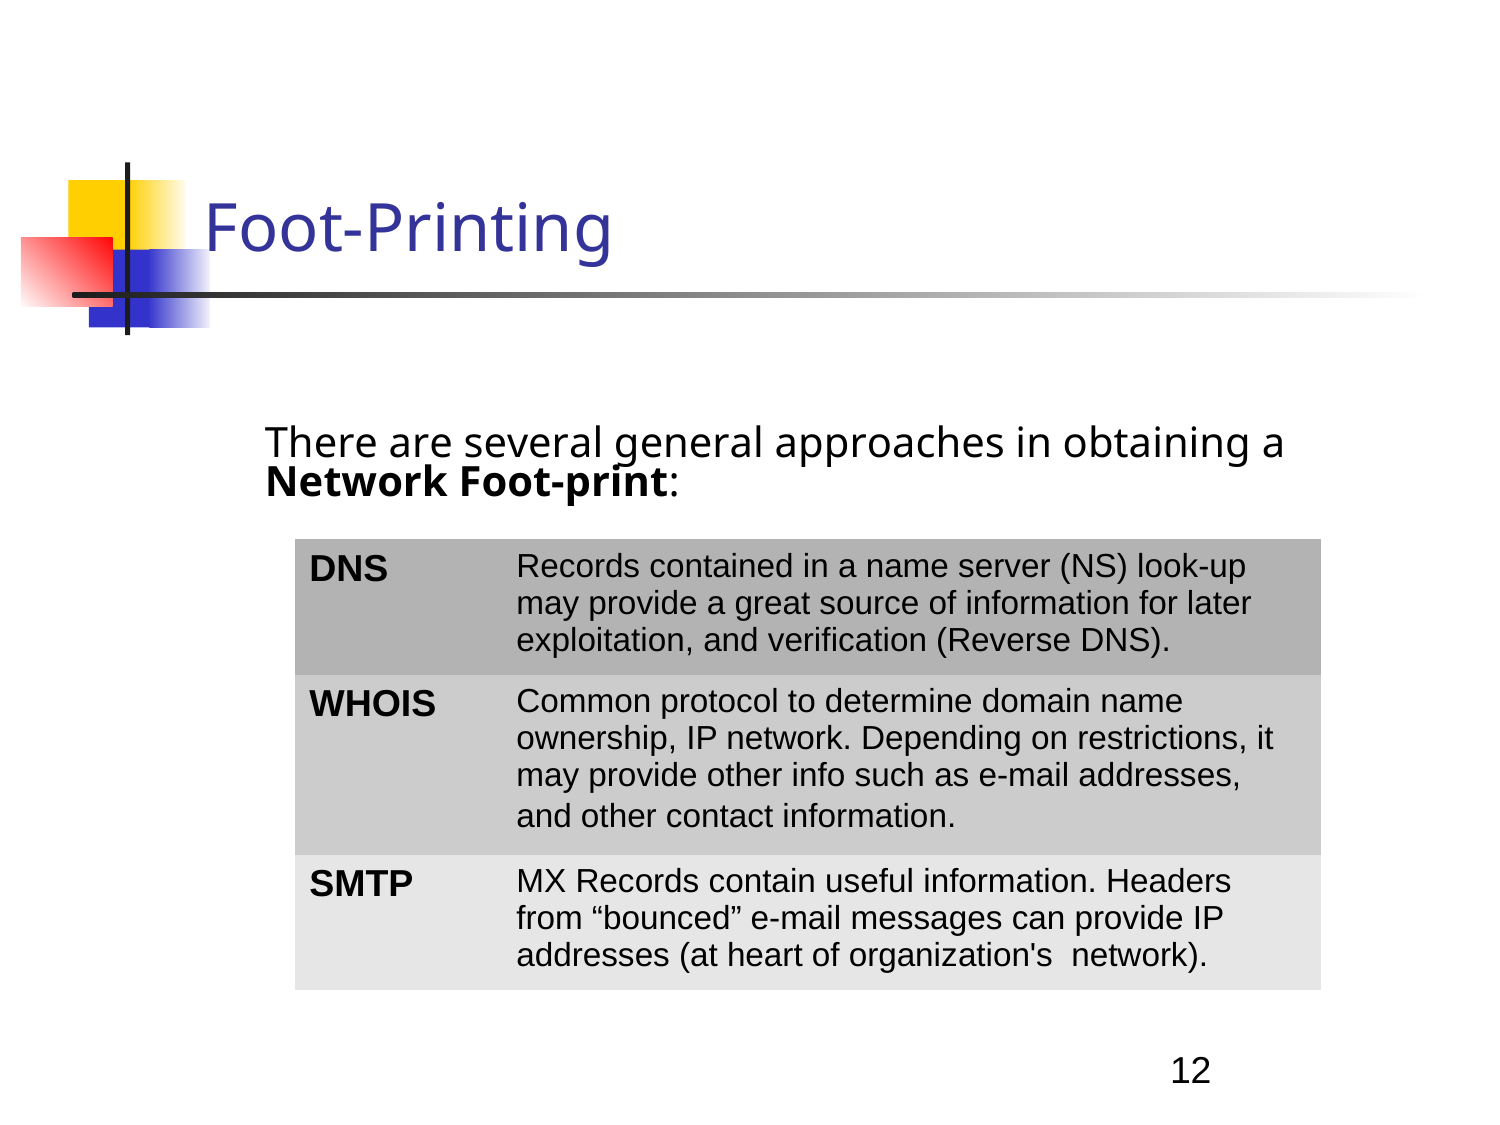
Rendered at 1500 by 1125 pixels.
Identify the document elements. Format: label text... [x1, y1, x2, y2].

table_header DNS [295, 539, 502, 675]
list There are several general approaches in obtaining a Network Foot-print: [193, 331, 1469, 1007]
table_cell MX Records contain useful information. Headers from “bounced” e-mail messages can provide IP addresses (at heart of organization's network). [502, 855, 1321, 990]
title Foot-Printing [188, 35, 1468, 276]
table_cell SMTP [295, 855, 502, 990]
table_cell Common protocol to determine domain name ownership, IP network. Depending on restrictions, it may provide other info such as e-mail addresses, and other contact information. [502, 675, 1321, 855]
table_cell WHOIS [295, 675, 502, 855]
table_header Records contained in a name server (NS) look-up may provide a great source of information for later exploitation, and verification (Reverse DNS). [502, 539, 1321, 675]
